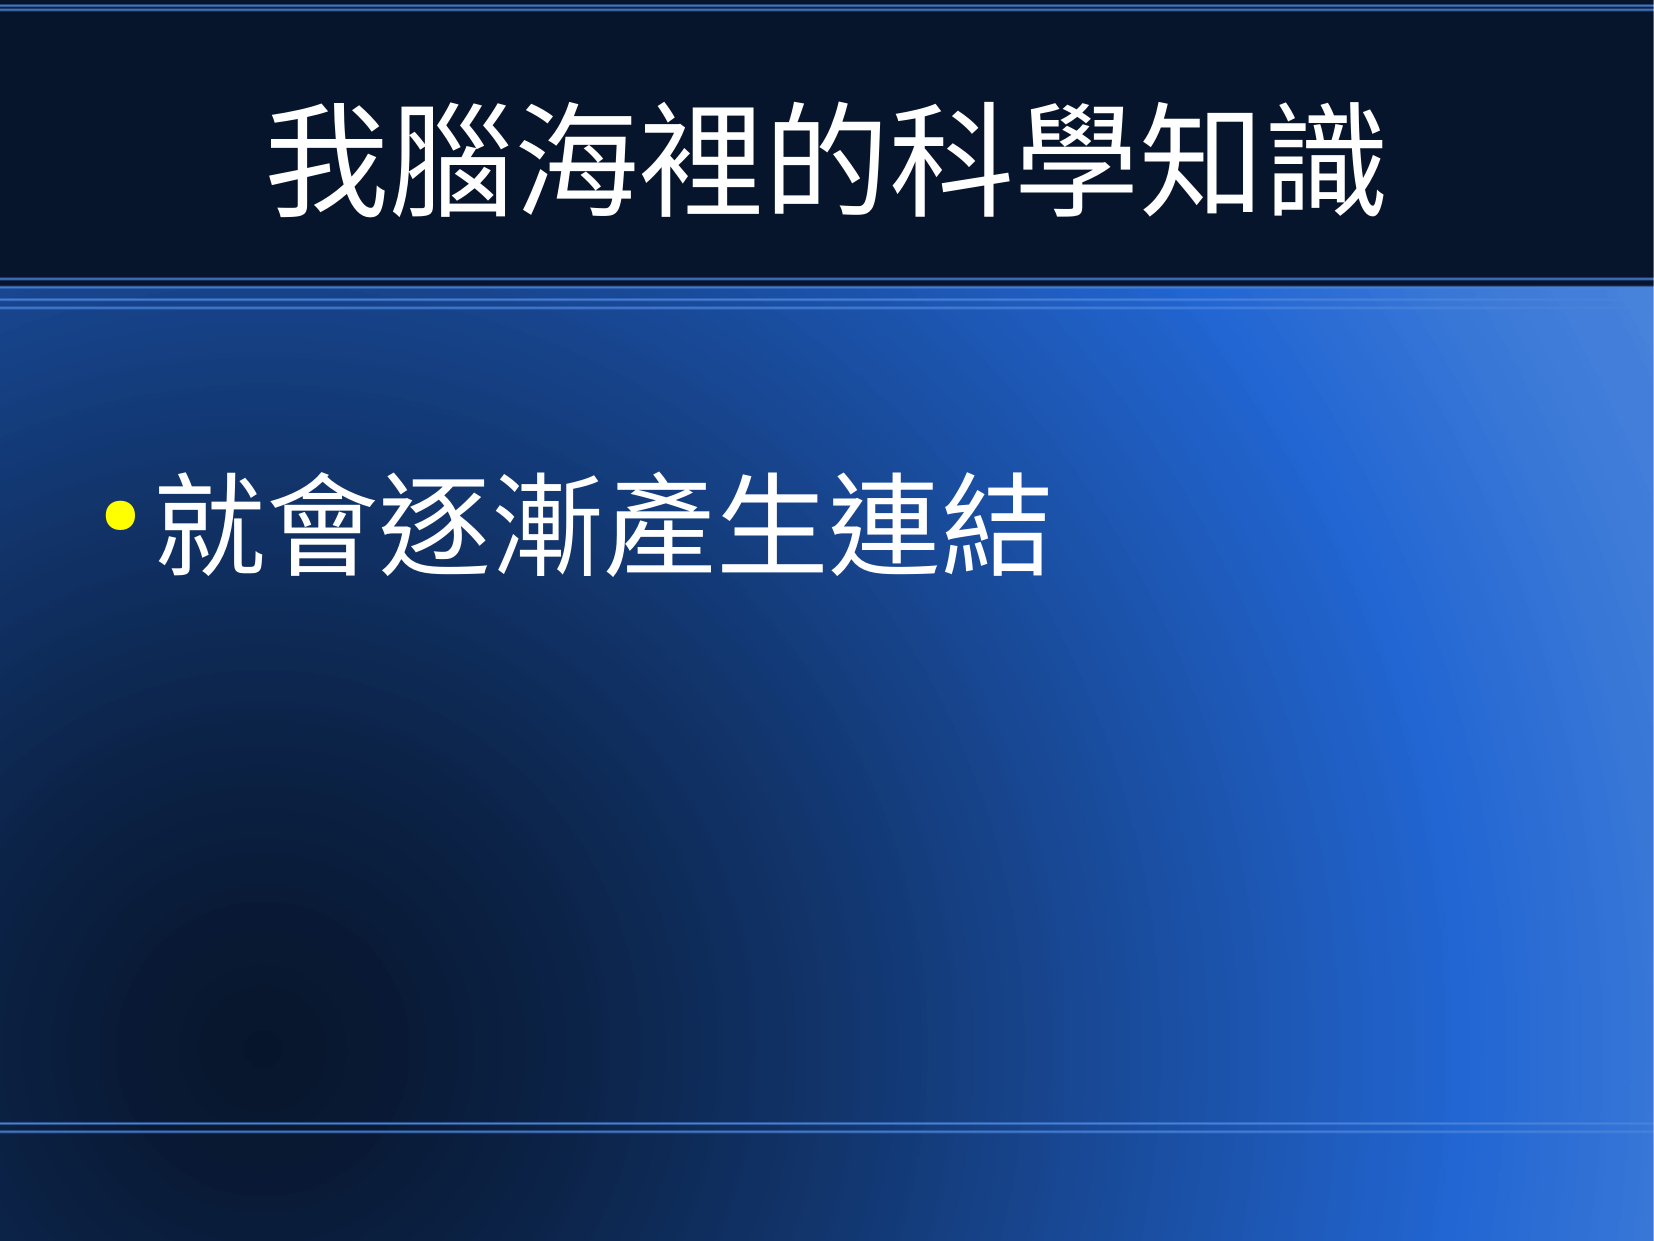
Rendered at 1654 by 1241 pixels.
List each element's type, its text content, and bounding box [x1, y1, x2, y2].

list 就會逐漸產生連結 [82, 355, 1571, 1241]
title 我腦海裡的科學知識 [82, 49, 1571, 257]
picture [0, 0, 1654, 1241]
